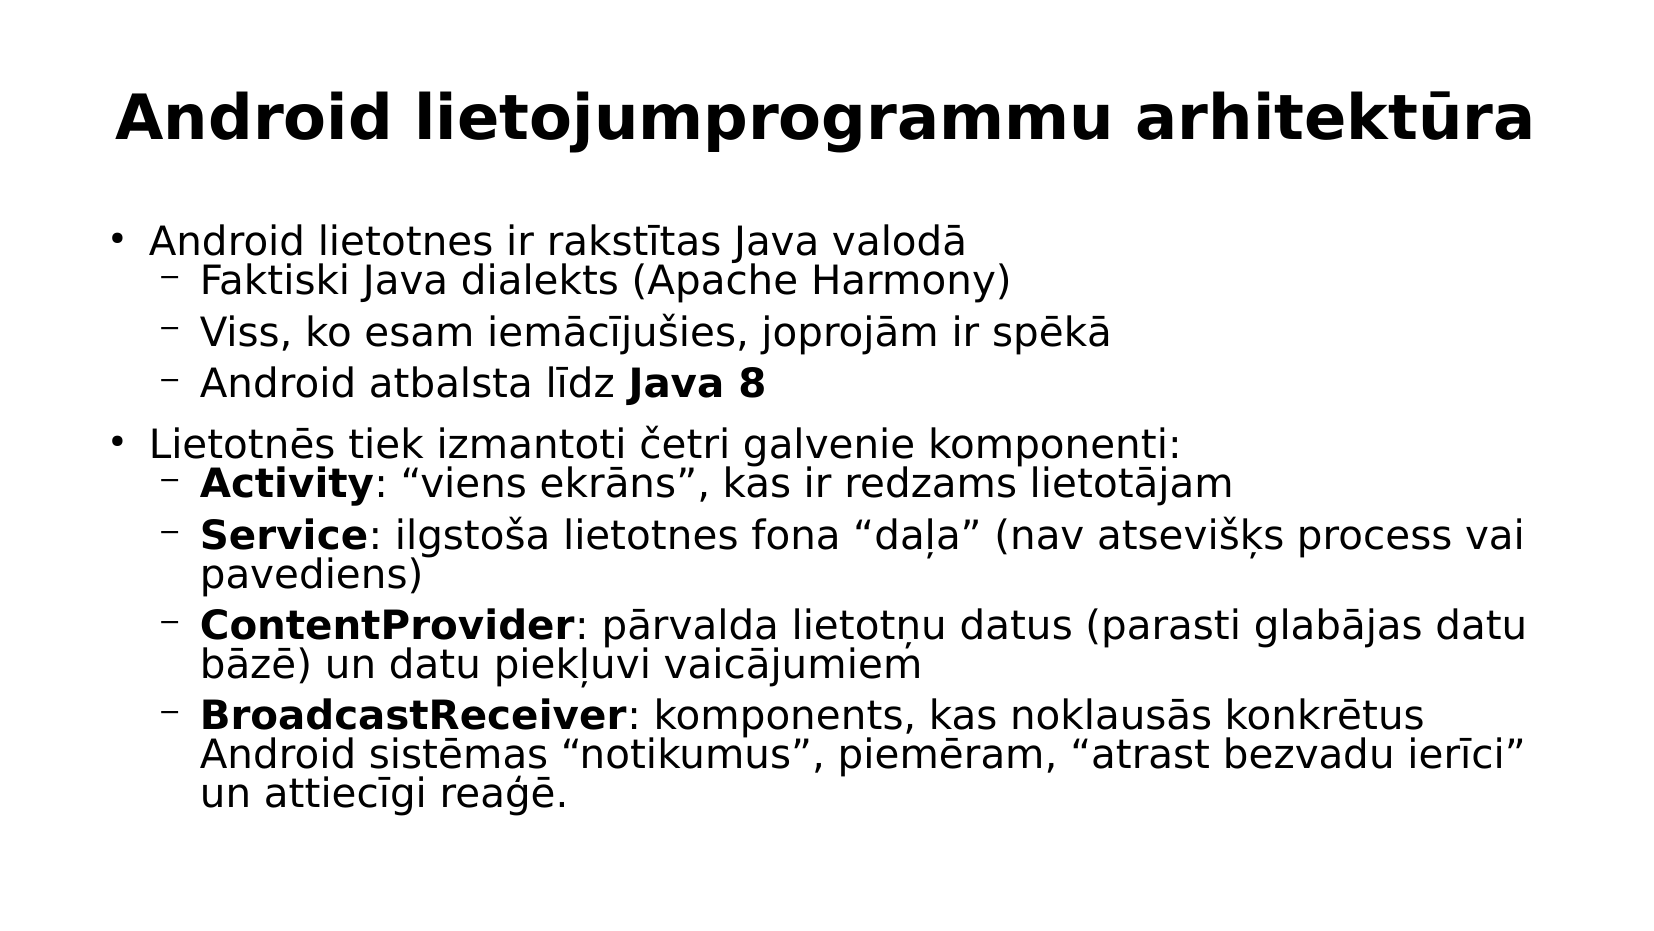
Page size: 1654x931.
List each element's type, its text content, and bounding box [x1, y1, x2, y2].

title Android lietojumprogrammu arhitektūra [82, 37, 1571, 193]
list Android lietotnes ir rakstītas Java valodā Faktiski Java dialekts (Apache Harmony) Viss, ko esam iemācījušies, joprojām ir spēkā Android atbalsta līdz Java 8 Lietotnēs tiek izmantoti četri galvenie komponenti: Activity: “viens ekrāns”, kas ir redzams lietotājam Service: ilgstoša lietotnes fona “daļa” (nav atsevišķs process vai pavediens) ContentProvider: pārvalda lietotņu datus (parasti glabājas datu bāzē) un datu piekļuvi vaicājumiem BroadcastReceiver: komponents, kas noklausās konkrētus Android sistēmas “notikumus”, piemēram, “atrast bezvadu ierīci” un attiecīgi reaģē. [82, 217, 1571, 831]
